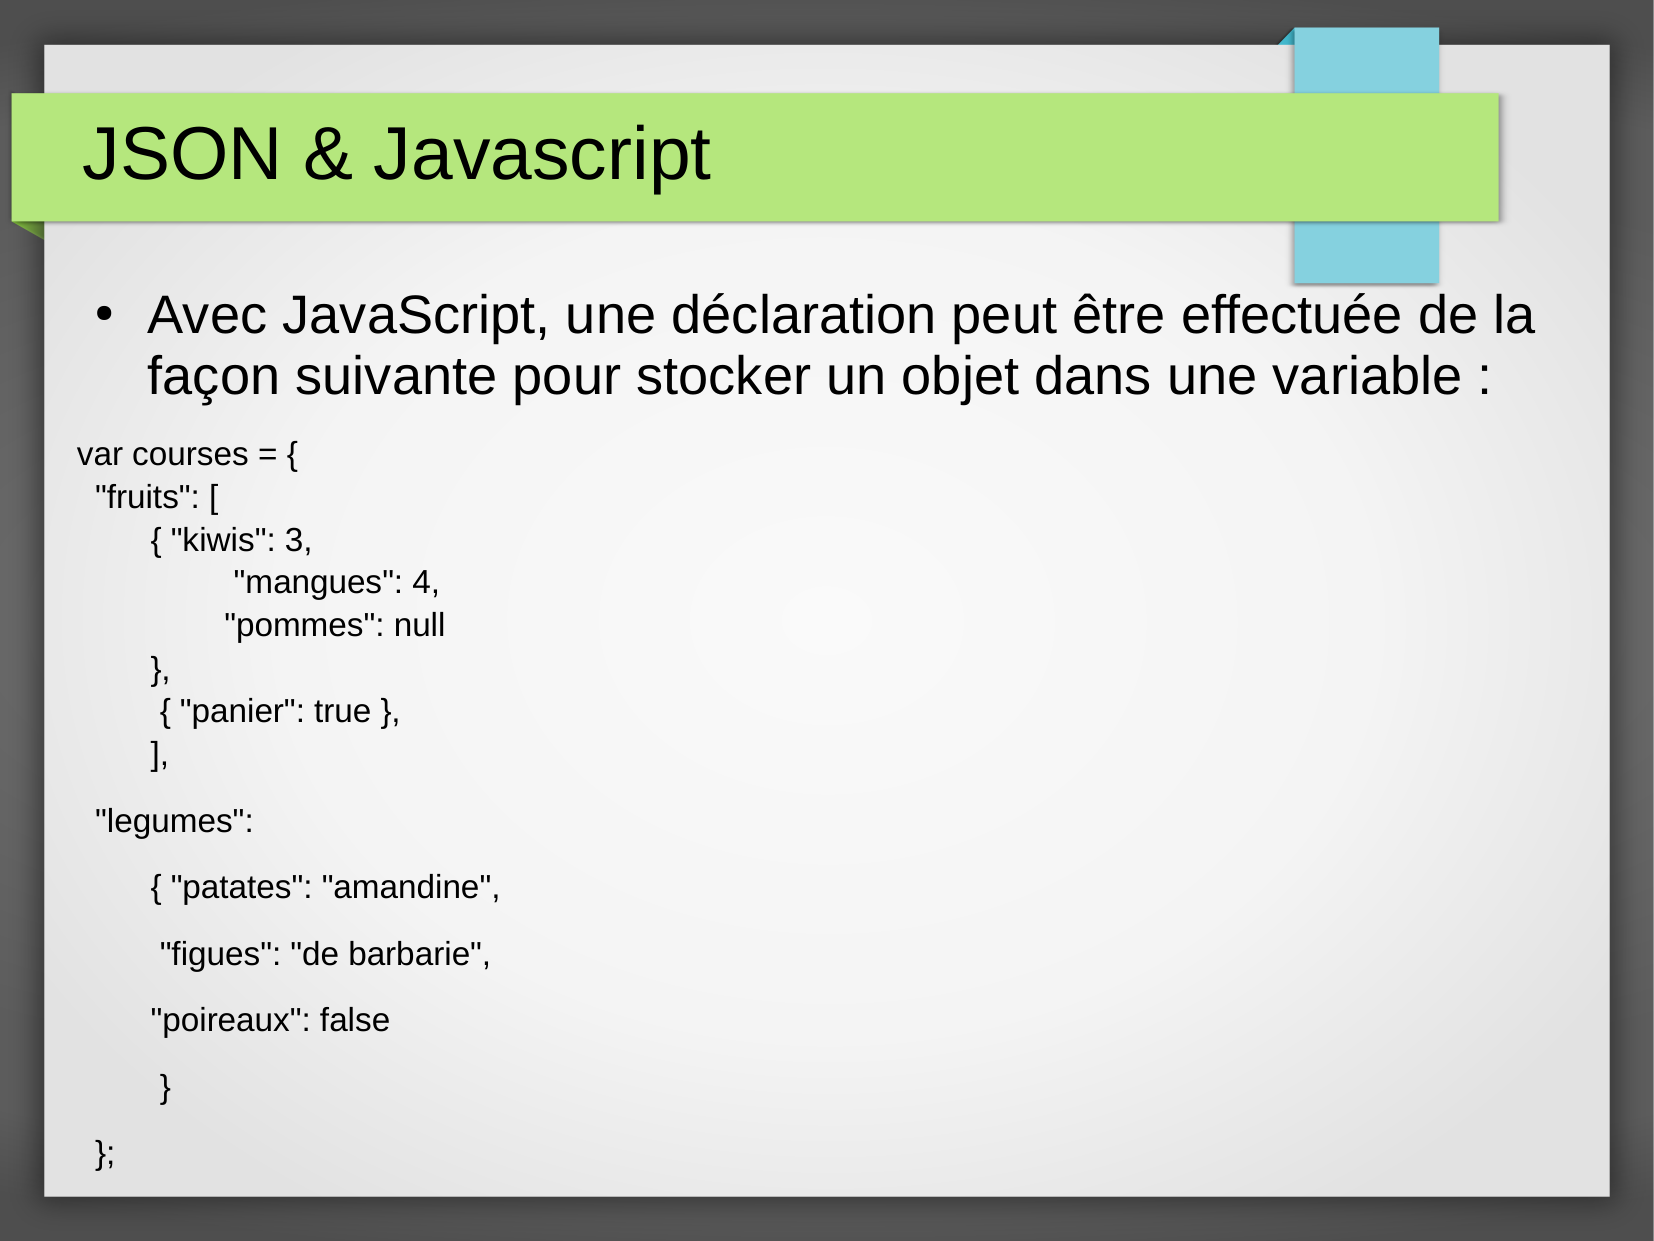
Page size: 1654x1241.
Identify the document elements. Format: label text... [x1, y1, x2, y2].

title JSON & Javascript [82, 94, 1264, 213]
picture [0, 0, 1654, 1241]
list Avec JavaScript, une déclaration peut être effectuée de la façon suivante pour stocker un objet dans une variable : var courses = { "fruits": [ { "kiwis": 3, "mangues": 4, "pommes": null }, { "panier": true }, ], "legumes": { "patates": "amandine", "figues": "de barbarie", "poireaux": false } }; [76, 284, 1565, 1211]
